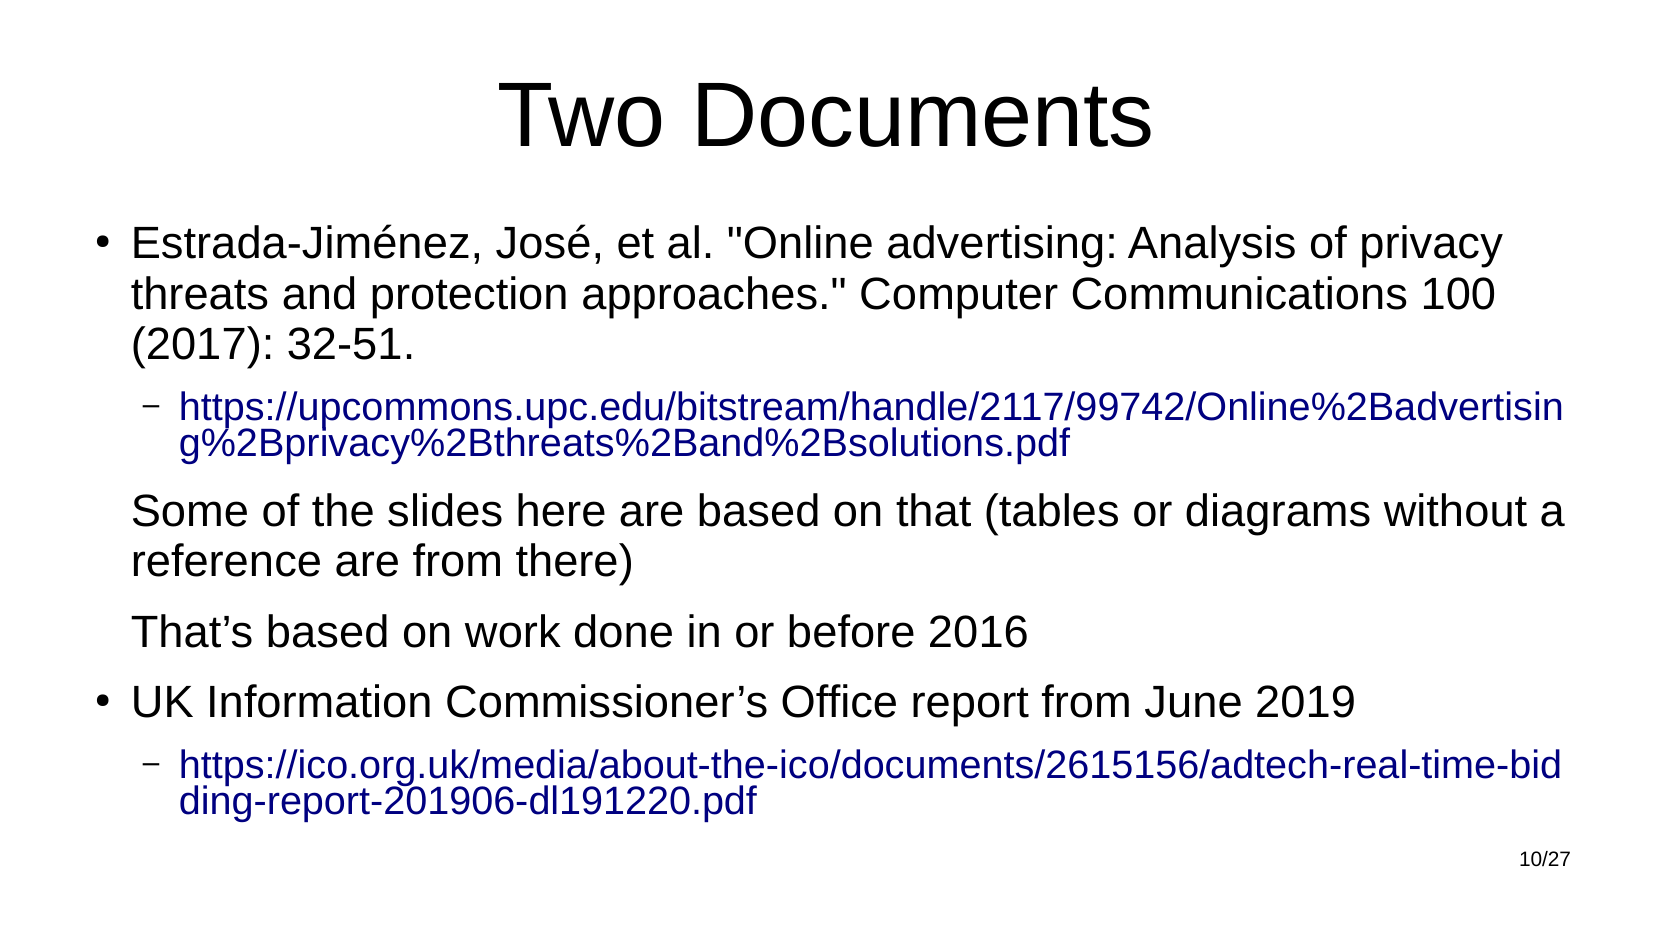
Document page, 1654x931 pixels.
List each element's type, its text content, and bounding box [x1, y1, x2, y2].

title Two Documents [82, 37, 1571, 193]
list Estrada-Jiménez, José, et al. "Online advertising: Analysis of privacy threats and protection approaches." Computer Communications 100 (2017): 32-51. https://upcommons.upc.edu/bitstream/handle/2117/99742/Online%2Badvertising%2Bprivacy%2Bthreats%2Band%2Bsolutions.pdf Some of the slides here are based on that (tables or diagrams without a reference are from there) That’s based on work done in or before 2016 UK Information Commissioner’s Office report from June 2019 https://ico.org.uk/media/about-the-ico/documents/2615156/adtech-real-time-bidding-report-201906-dl191220.pdf [82, 217, 1571, 758]
